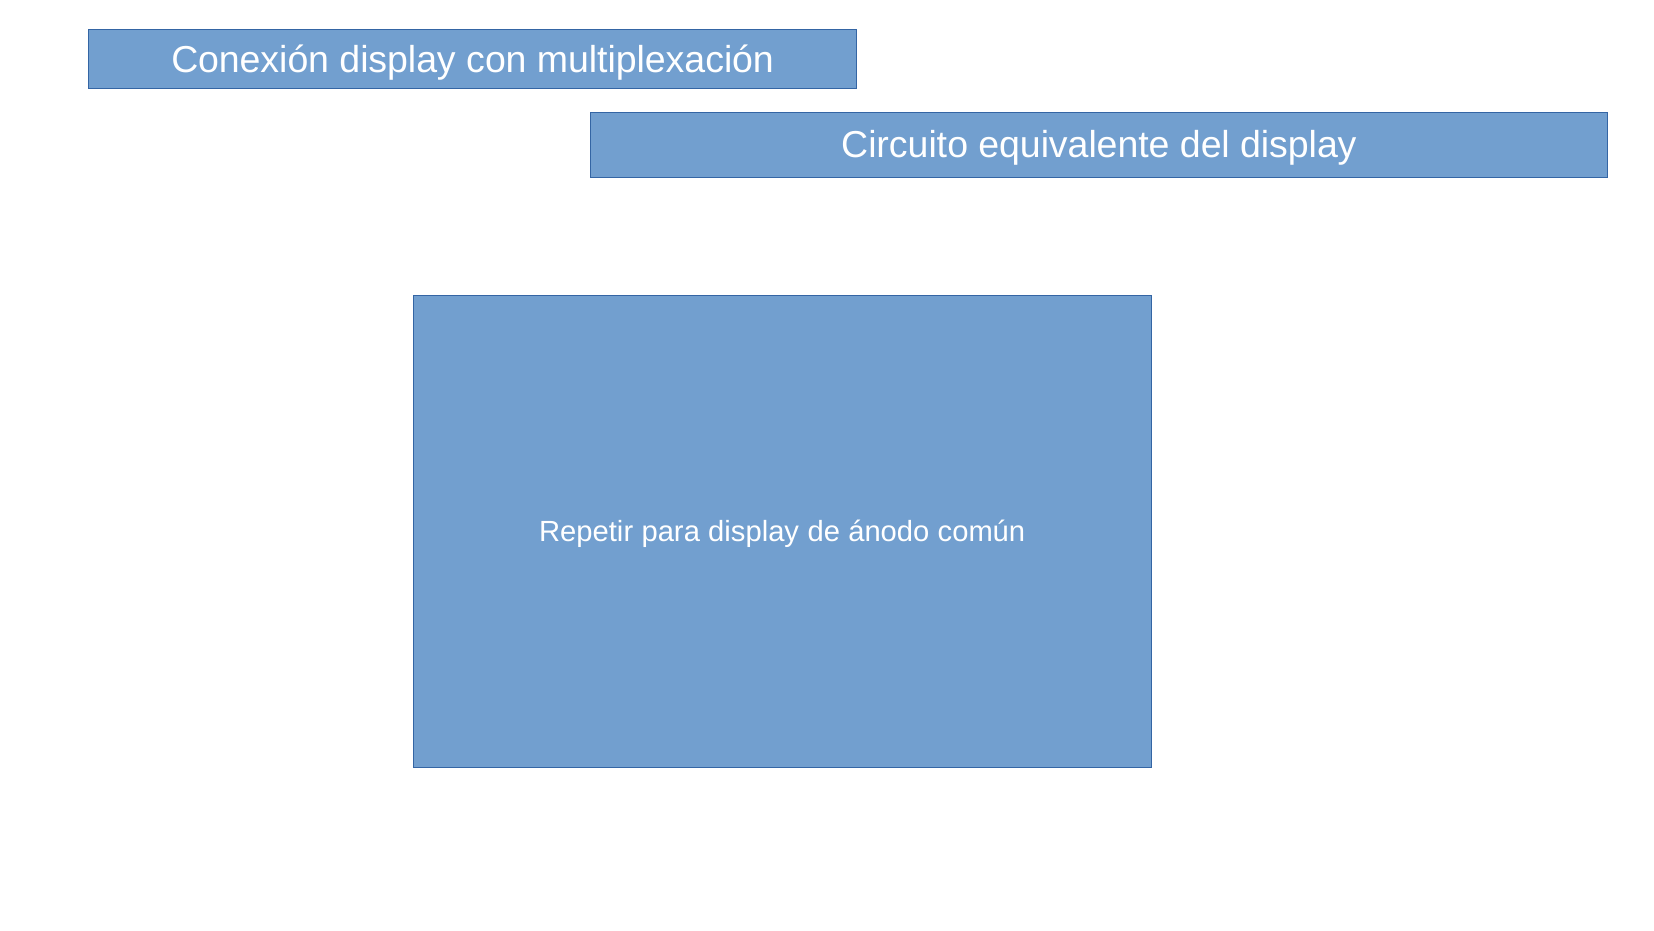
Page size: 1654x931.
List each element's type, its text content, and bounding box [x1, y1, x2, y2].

text_box Repetir para display de ánodo común [413, 295, 1152, 768]
text_box Circuito equivalente del display [590, 112, 1608, 178]
text_box Conexión display con multiplexación [88, 29, 857, 89]
